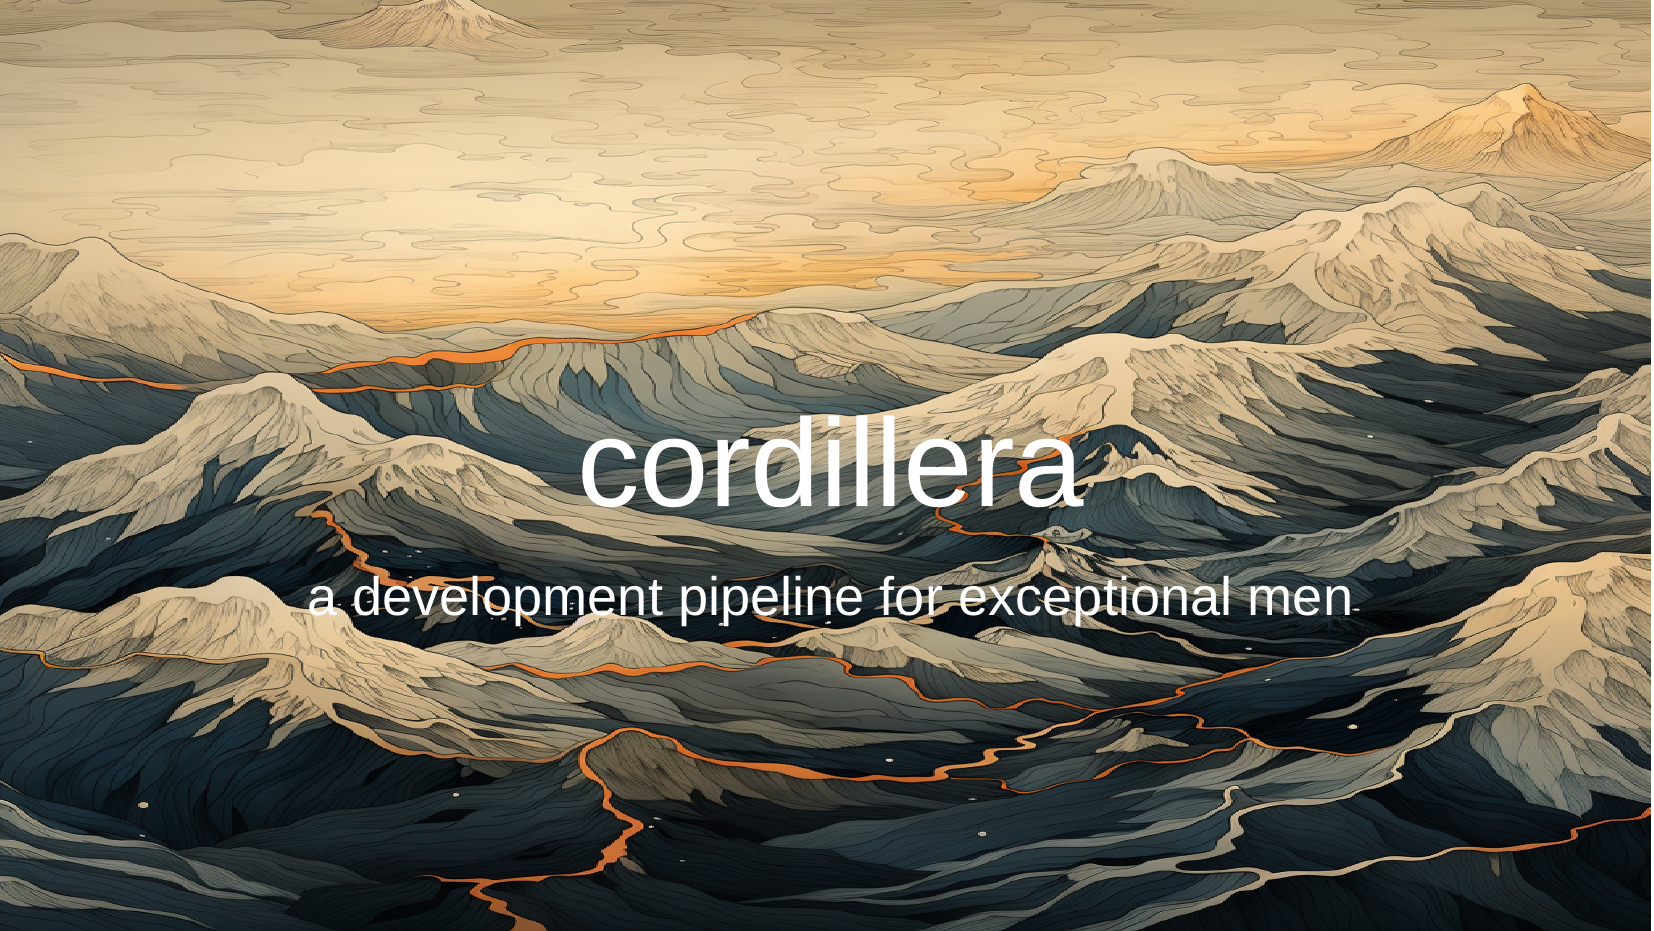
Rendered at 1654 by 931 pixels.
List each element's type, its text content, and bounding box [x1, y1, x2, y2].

picture [0, 0, 1651, 931]
title cordillera [86, 385, 1576, 541]
subtitle a development pipeline for exceptional men [86, 547, 1576, 646]
